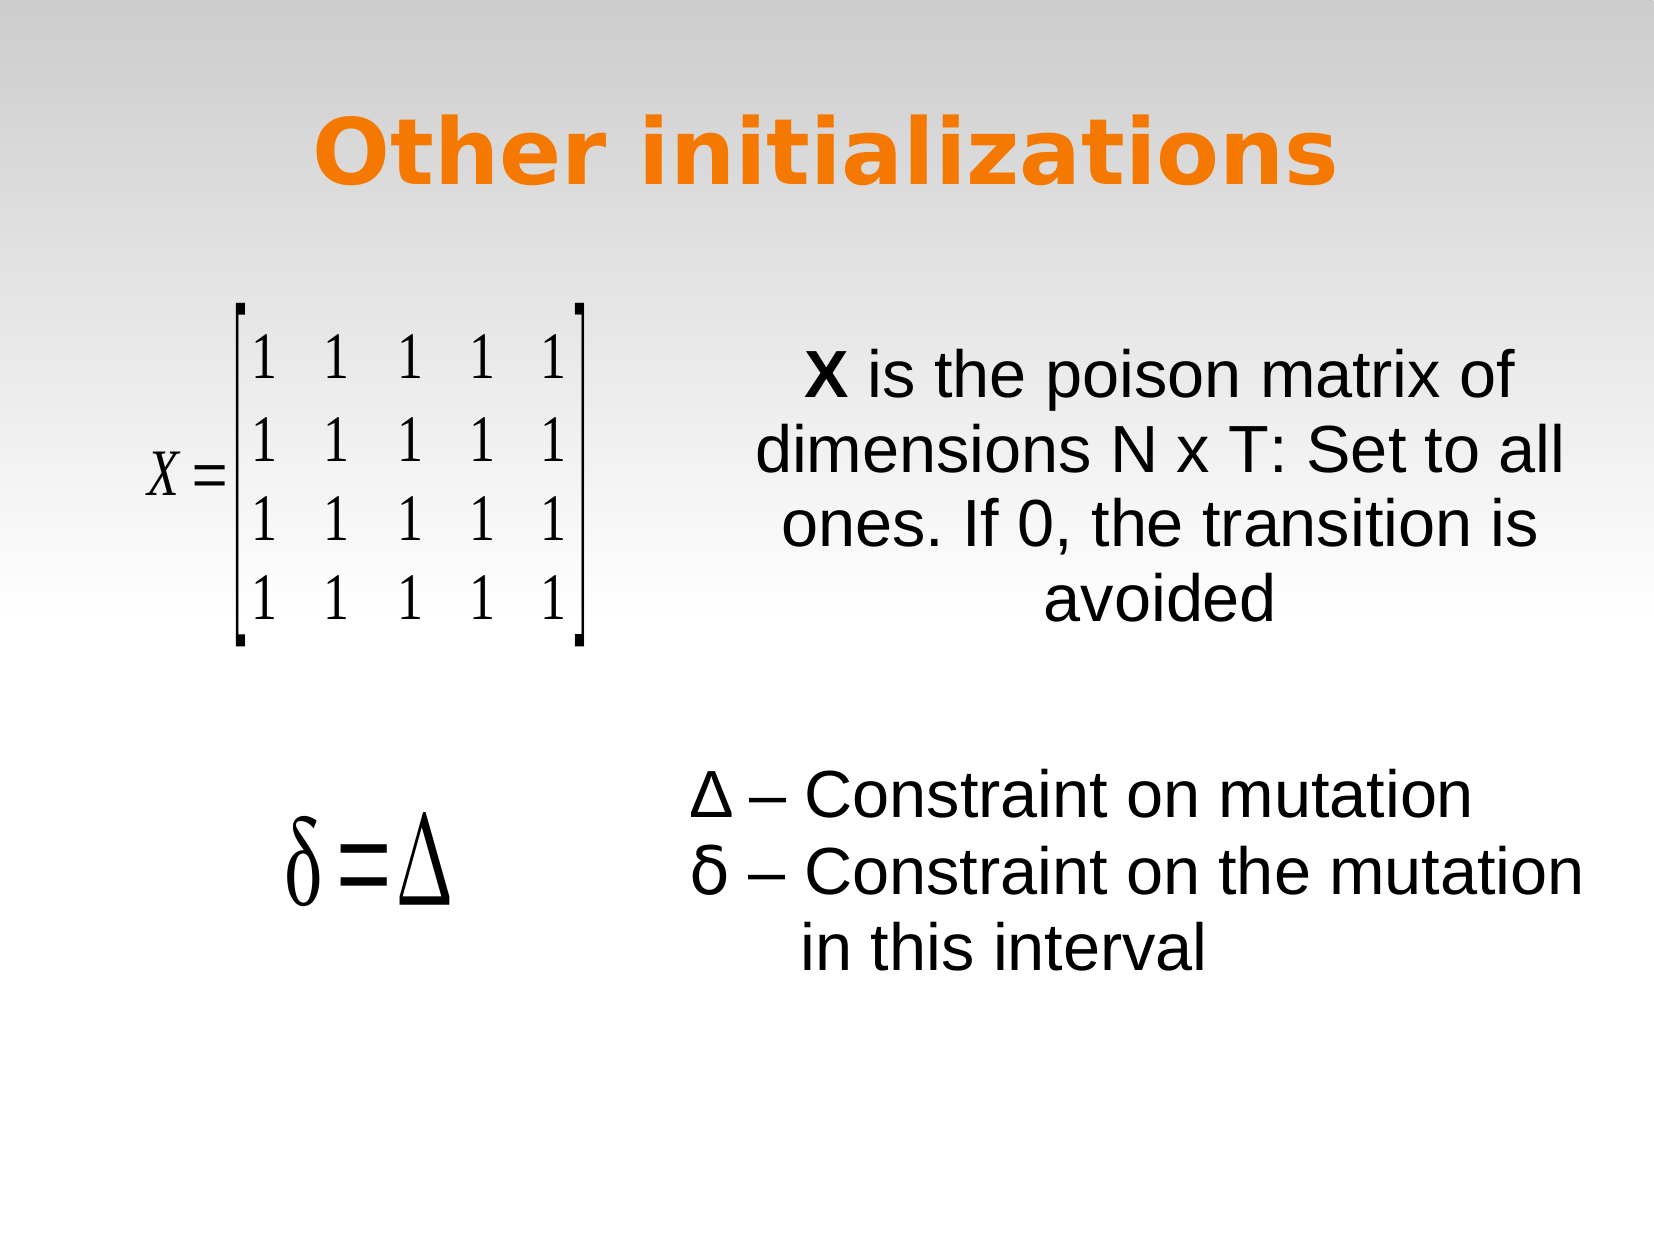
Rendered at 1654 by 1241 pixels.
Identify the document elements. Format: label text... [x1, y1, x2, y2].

text_box Δ – Constraint on mutation δ – Constraint on the mutation in this interval [675, 750, 1605, 1079]
chart [262, 787, 477, 938]
chart [128, 300, 600, 650]
subtitle X is the poison matrix of dimensions N x T: Set to all ones. If 0, the transition is avoided [750, 297, 1571, 676]
title Other initializations [82, 56, 1571, 250]
